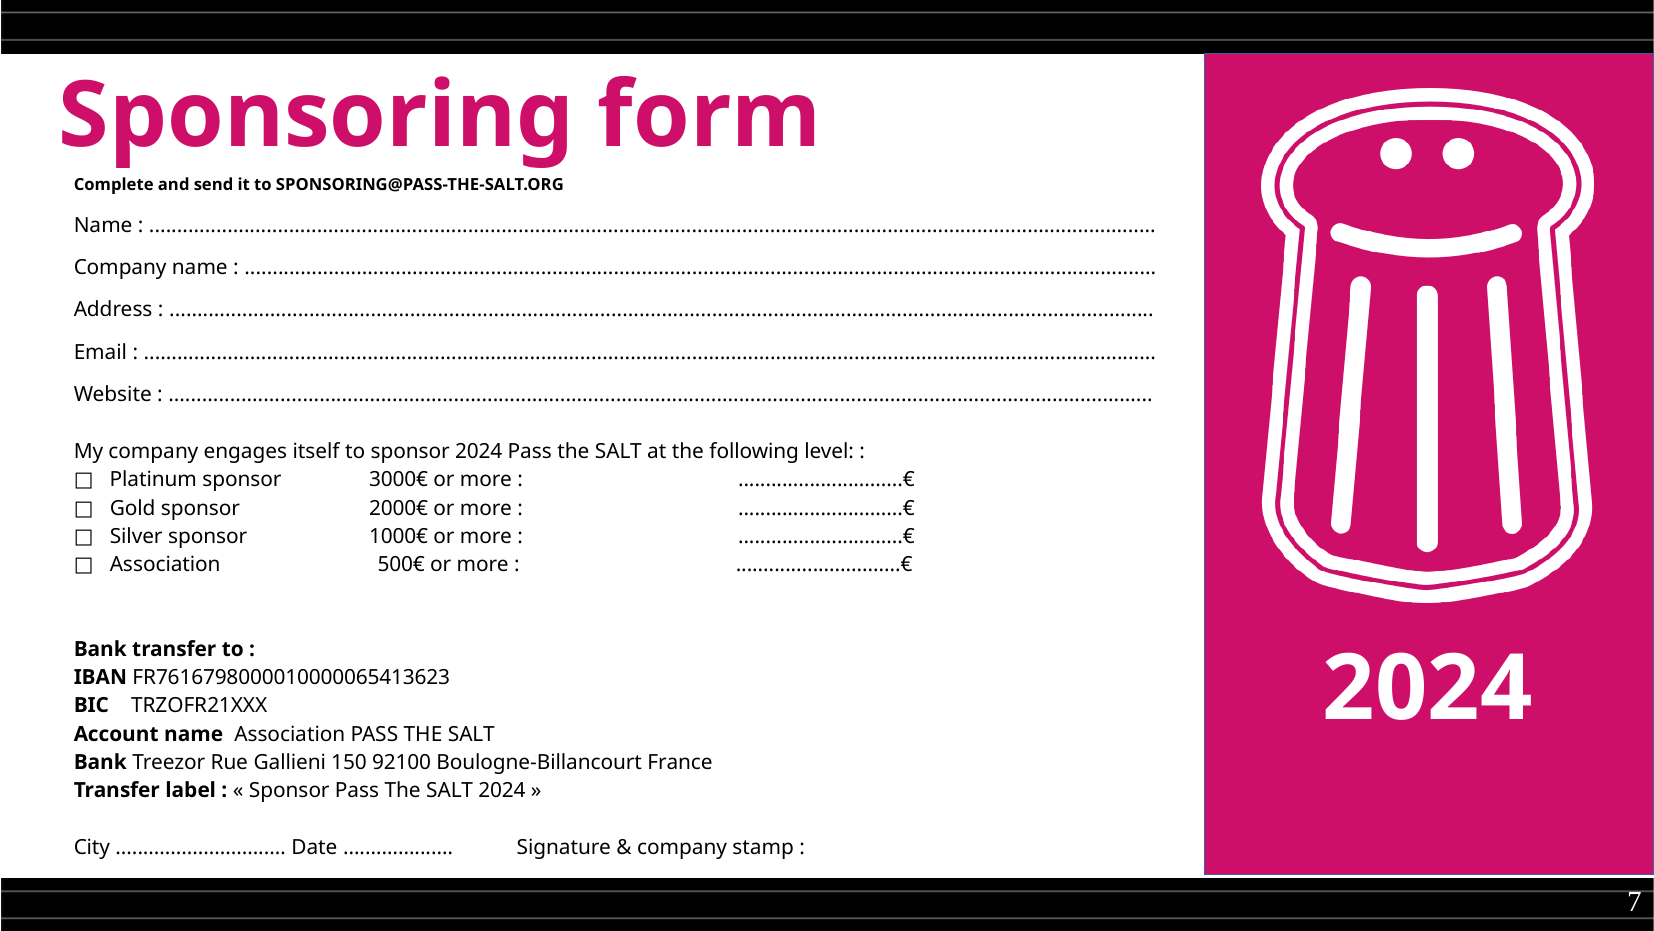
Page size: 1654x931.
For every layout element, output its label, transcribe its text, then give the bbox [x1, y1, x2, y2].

picture [1, 0, 1654, 54]
text_box [1204, 53, 1654, 875]
text_box Complete and send it to SPONSORING@PASS-THE-SALT.ORG Name : Company name : Address : Email : Website : My company engages itself to sponsor 2024 Pass the SALT at the following level: : □ Platinum sponsor 3000€ or more : ..............................€ □ Gold sponsor 2000€ or more : ..............................€ □ Silver sponsor 1000€ or more : ..............................€ □ Association 500€ or more : ..............................€ Bank transfer to : IBAN FR7616798000010000065413623 BIC TRZOFR21XXX Account name Association PASS THE SALT Bank Treezor Rue Gallieni 150 92100 Boulogne-Billancourt France Transfer label : « Sponsor Pass The SALT 2024 » City ............................… Date ....…….......… Signature & company stamp : [59, 165, 1642, 882]
title Sponsoring form [59, 33, 1548, 165]
picture [1261, 88, 1594, 603]
title 2024 [1322, 606, 1548, 762]
picture [1, 878, 1654, 931]
